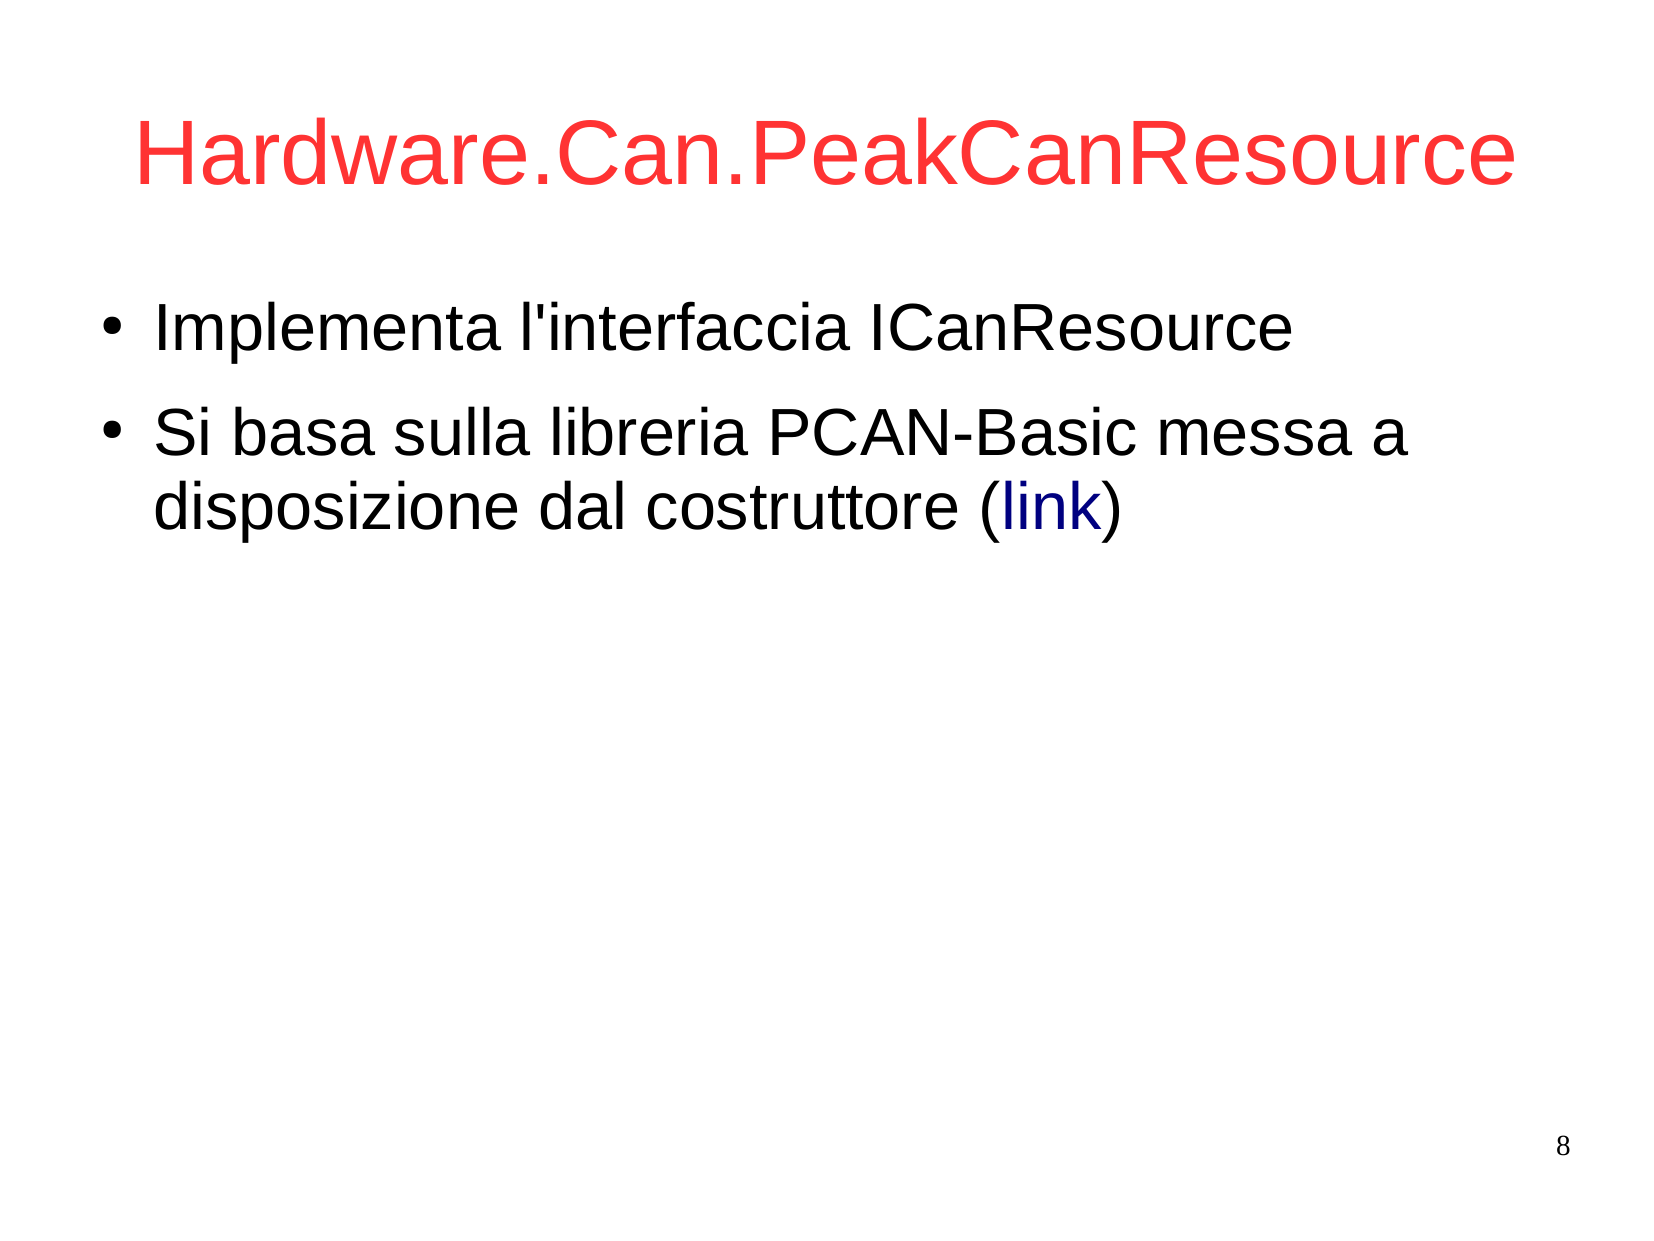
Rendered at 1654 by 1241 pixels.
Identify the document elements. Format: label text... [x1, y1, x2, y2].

title Hardware.Can.PeakCanResource [82, 49, 1571, 257]
list Implementa l'interfaccia ICanResource Si basa sulla libreria PCAN-Basic messa a disposizione dal costruttore (link) [82, 290, 1571, 1109]
